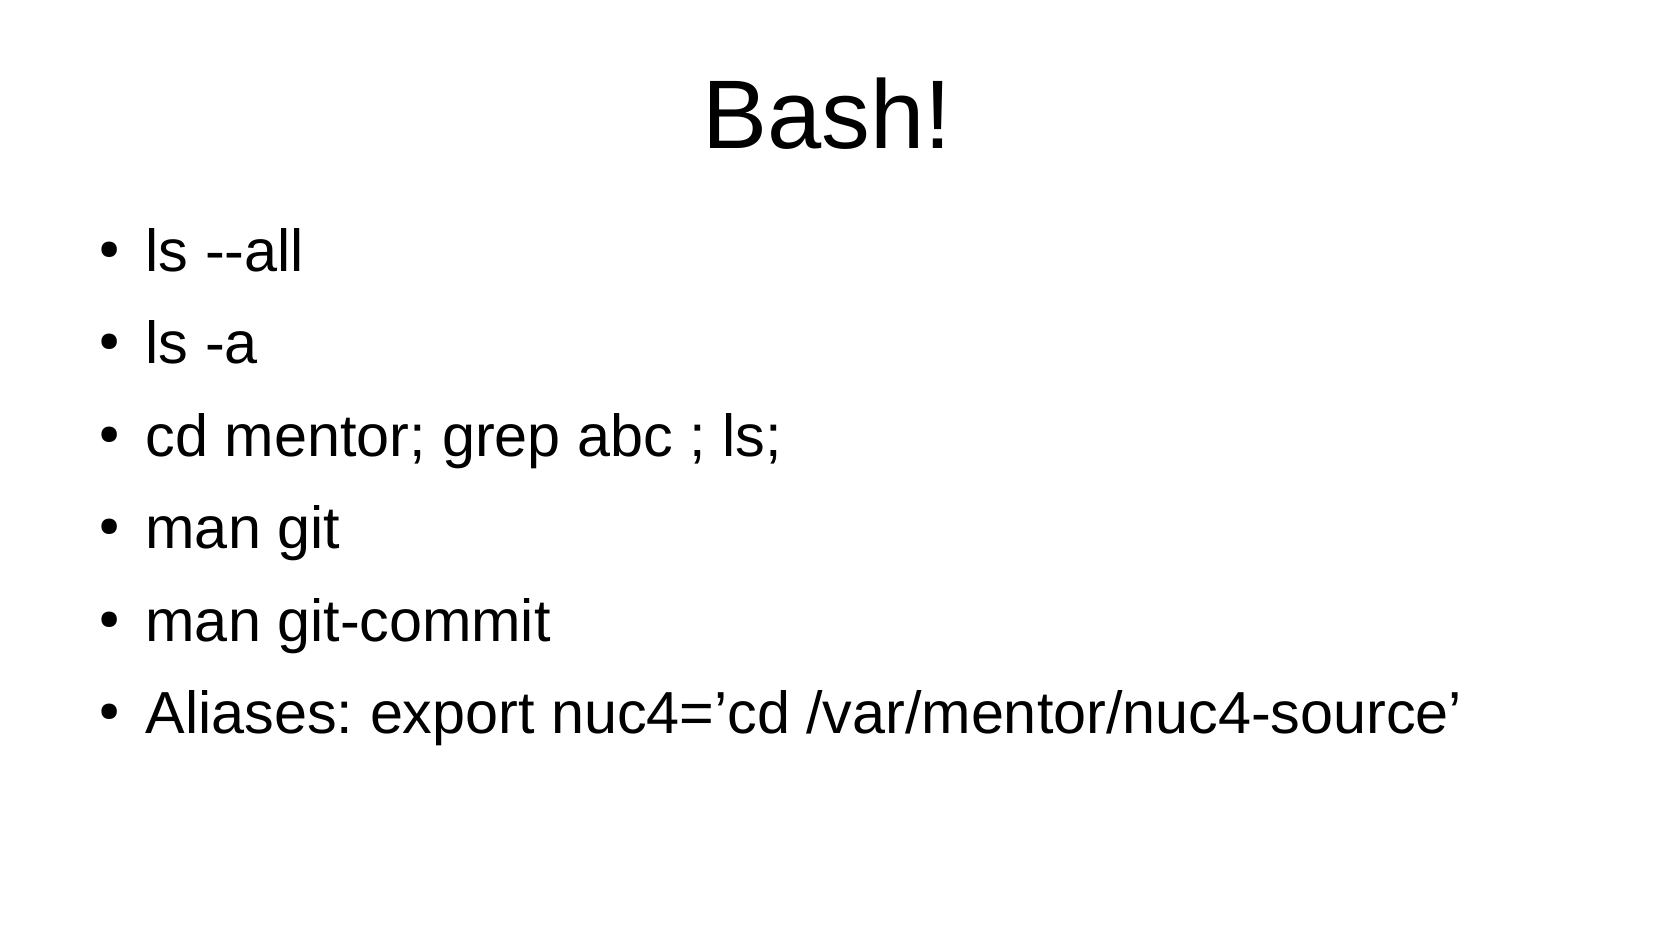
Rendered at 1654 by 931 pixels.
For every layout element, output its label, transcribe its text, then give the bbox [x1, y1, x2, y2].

title Bash! [82, 37, 1571, 193]
list ls --all ls -a cd mentor; grep abc ; ls; man git man git-commit Aliases: export nuc4=’cd /var/mentor/nuc4-source’ [82, 217, 1571, 757]
